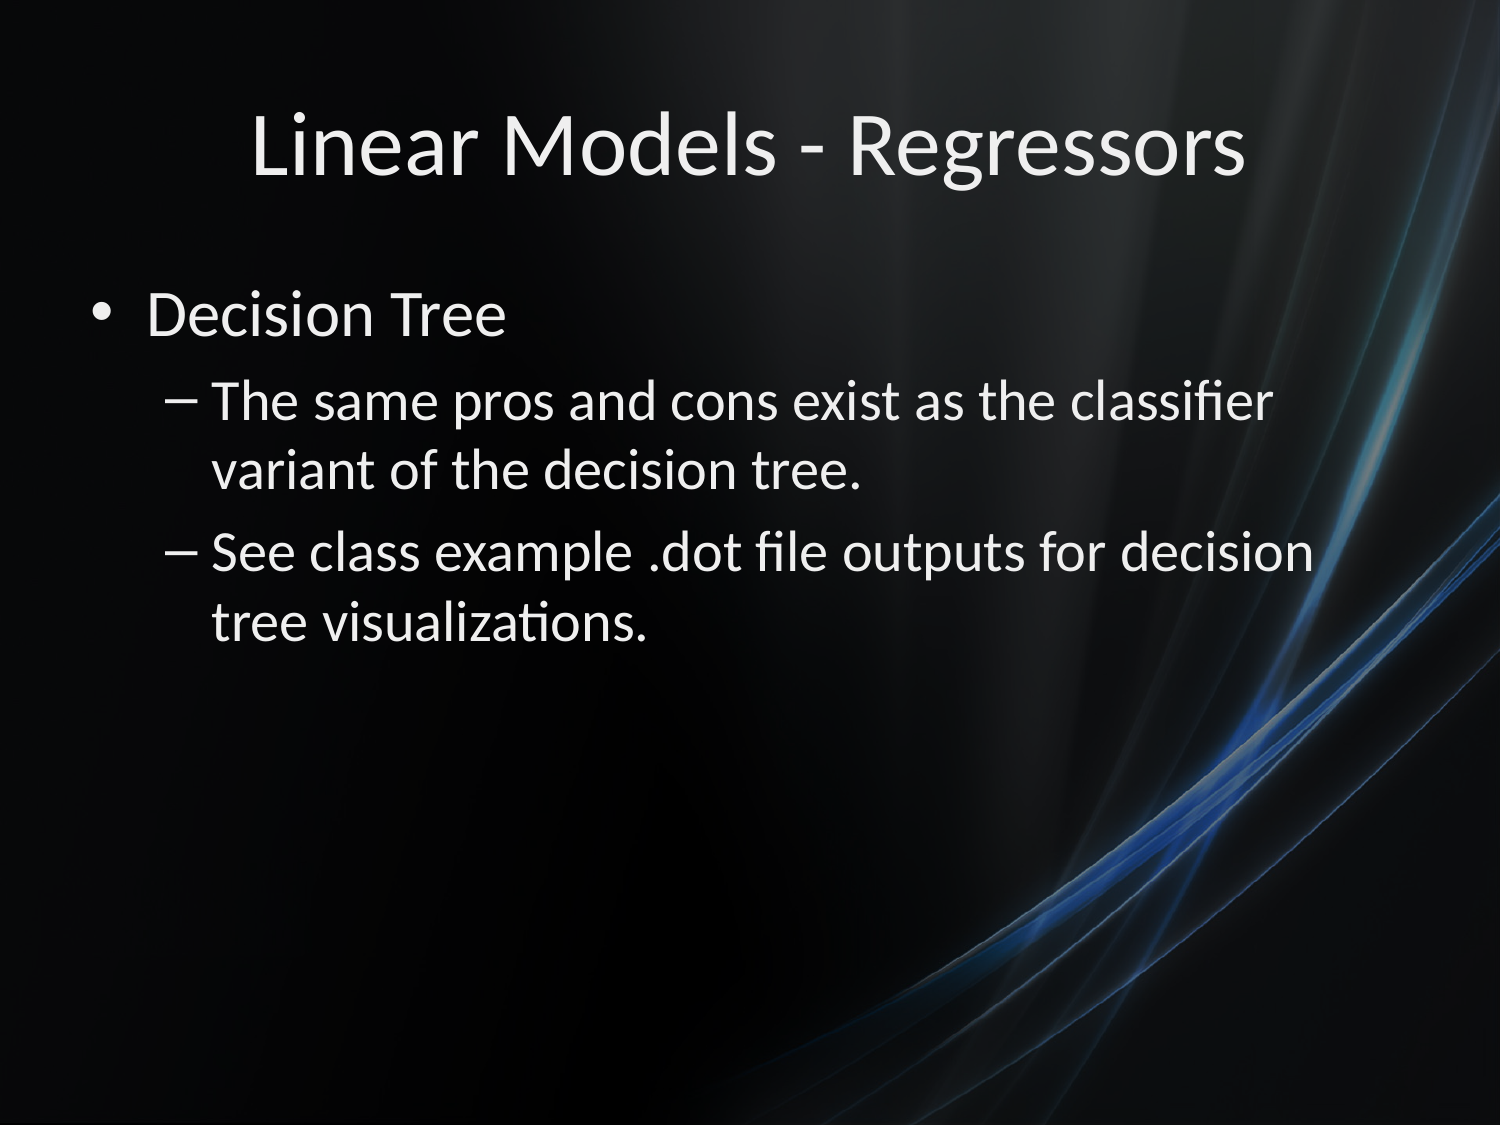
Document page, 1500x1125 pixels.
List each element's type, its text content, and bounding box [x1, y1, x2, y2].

title Linear Models - Regressors [75, 45, 1425, 233]
picture [0, 0, 1500, 1125]
list Decision Tree The same pros and cons exist as the classifier variant of the decision tree. See class example .dot file outputs for decision tree visualizations. [75, 262, 1425, 1005]
